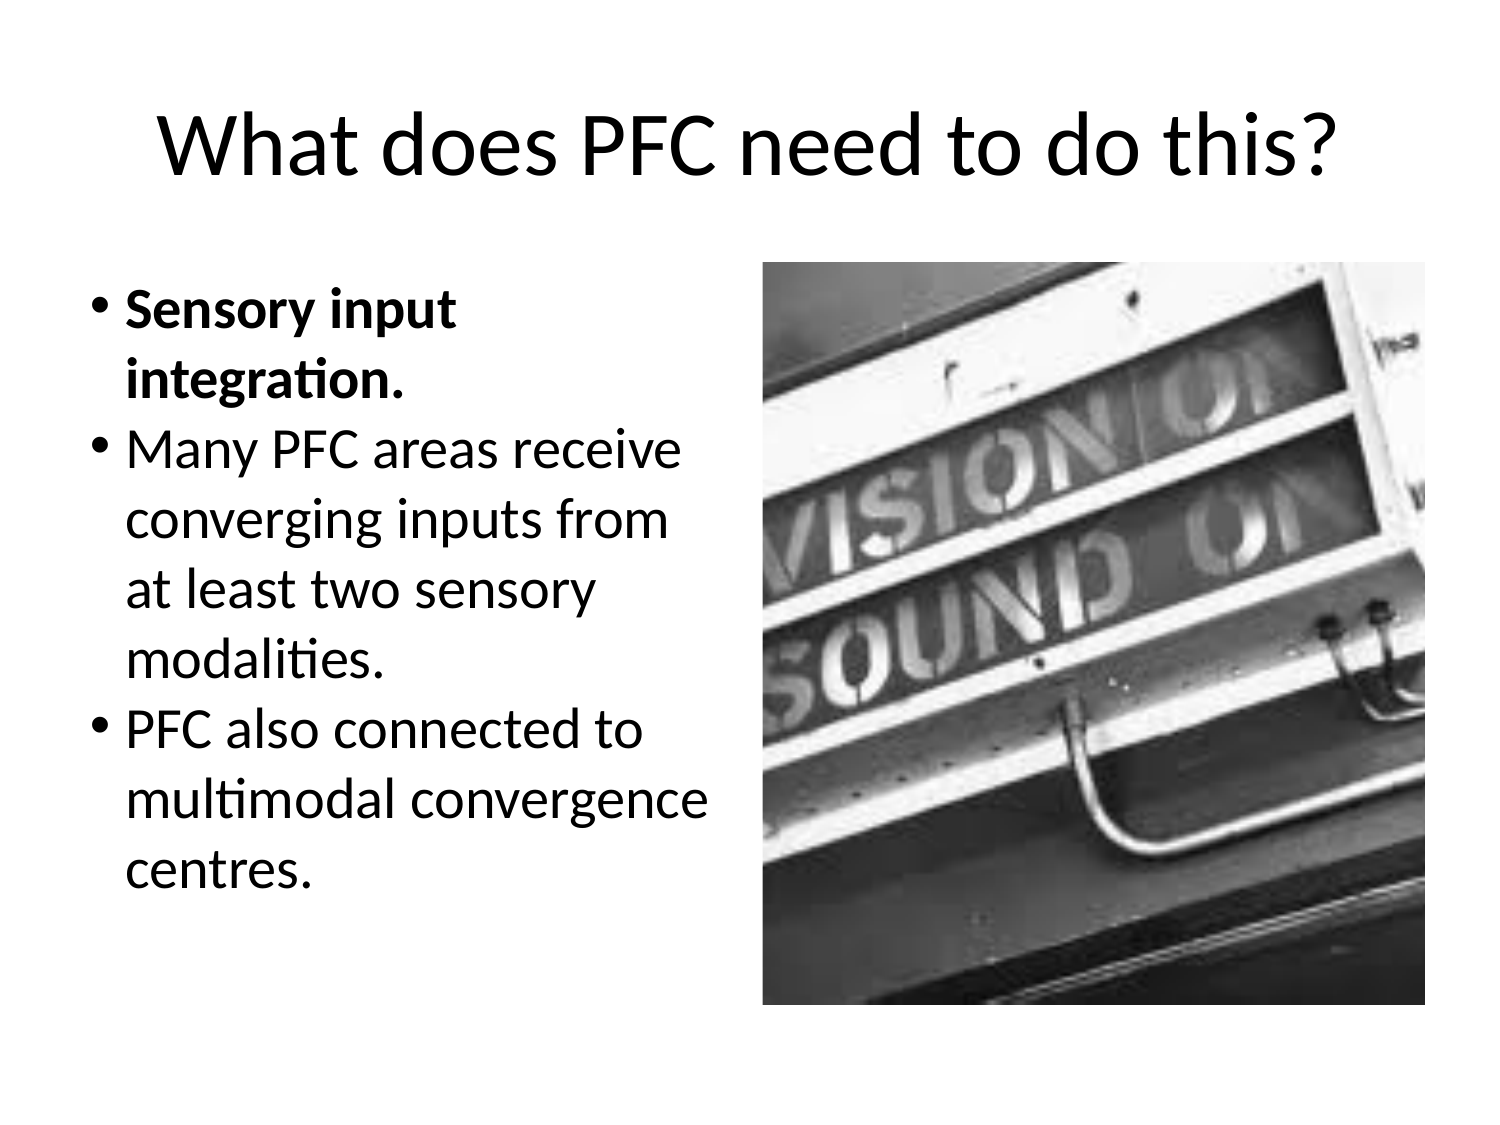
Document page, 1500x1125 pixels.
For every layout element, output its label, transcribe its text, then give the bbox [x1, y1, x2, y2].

picture [762, 262, 1425, 1005]
text_box What does PFC need to do this? [75, 45, 1425, 233]
text_box Sensory input integration. Many PFC areas receive converging inputs from at least two sensory modalities. PFC also connected to multimodal convergence centres. [75, 262, 738, 1005]
